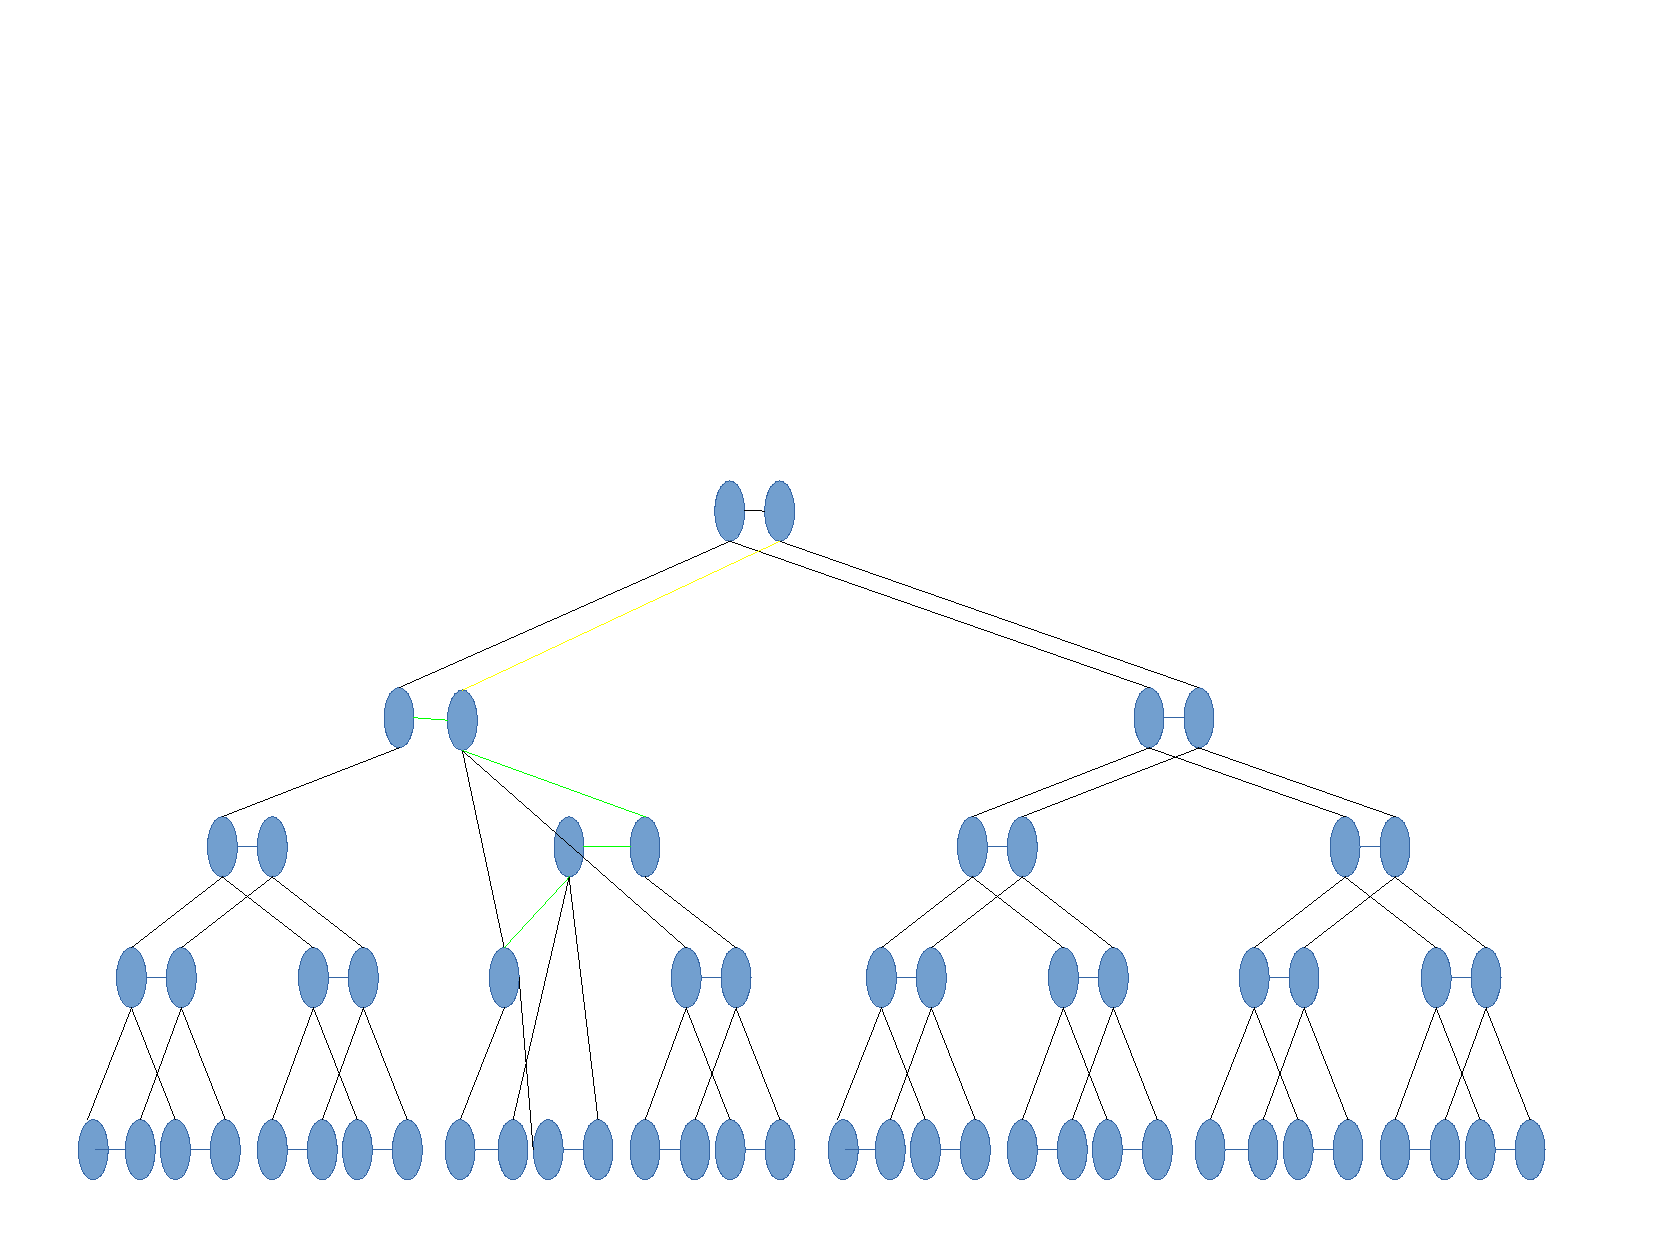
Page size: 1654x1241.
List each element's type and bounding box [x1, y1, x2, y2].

text_box [714, 480, 745, 541]
text_box [1007, 816, 1038, 877]
text_box [916, 947, 947, 1008]
text_box [116, 947, 147, 1008]
text_box [498, 1119, 528, 1180]
text_box [257, 816, 288, 877]
text_box [1048, 947, 1079, 1008]
text_box [1057, 1119, 1088, 1180]
text_box [1142, 1119, 1173, 1180]
text_box [721, 947, 752, 1008]
text_box [1134, 687, 1164, 748]
text_box [630, 1119, 660, 1180]
text_box [671, 947, 702, 1008]
text_box [1421, 947, 1452, 1008]
text_box [957, 816, 988, 877]
text_box [307, 1119, 338, 1180]
text_box [680, 1119, 710, 1180]
text_box [257, 1119, 288, 1180]
text_box [78, 1119, 109, 1180]
text_box [125, 1119, 156, 1180]
text_box [583, 1119, 613, 1180]
text_box [1195, 1119, 1226, 1180]
text_box [210, 1119, 241, 1180]
text_box [392, 1119, 423, 1180]
text_box [960, 1119, 991, 1180]
text_box [445, 1119, 476, 1180]
text_box [1289, 947, 1319, 1008]
text_box [828, 1119, 859, 1180]
text_box [207, 816, 238, 877]
text_box [1283, 1119, 1314, 1180]
text_box [765, 1119, 796, 1180]
text_box [1380, 1119, 1410, 1180]
text_box [160, 1119, 191, 1180]
text_box [1248, 1119, 1278, 1180]
text_box [764, 480, 795, 541]
text_box [342, 1119, 373, 1180]
text_box [1092, 1119, 1123, 1180]
text_box [910, 1119, 941, 1180]
text_box [298, 947, 329, 1008]
text_box [1465, 1119, 1496, 1180]
text_box [447, 689, 478, 751]
text_box [715, 1119, 746, 1180]
text_box [348, 947, 379, 1008]
text_box [1098, 947, 1129, 1008]
text_box [384, 687, 414, 748]
text_box [1380, 816, 1410, 877]
text_box [1330, 816, 1361, 877]
text_box [866, 947, 897, 1008]
text_box [1471, 947, 1502, 1008]
text_box [554, 816, 584, 877]
text_box [630, 816, 660, 877]
text_box [1239, 947, 1270, 1008]
text_box [489, 947, 520, 1008]
text_box [1515, 1119, 1546, 1180]
text_box [1007, 1119, 1038, 1180]
text_box [875, 1119, 906, 1180]
text_box [1333, 1119, 1363, 1180]
text_box [1430, 1119, 1460, 1180]
text_box [1184, 687, 1214, 748]
text_box [533, 1119, 564, 1180]
text_box [166, 947, 197, 1008]
